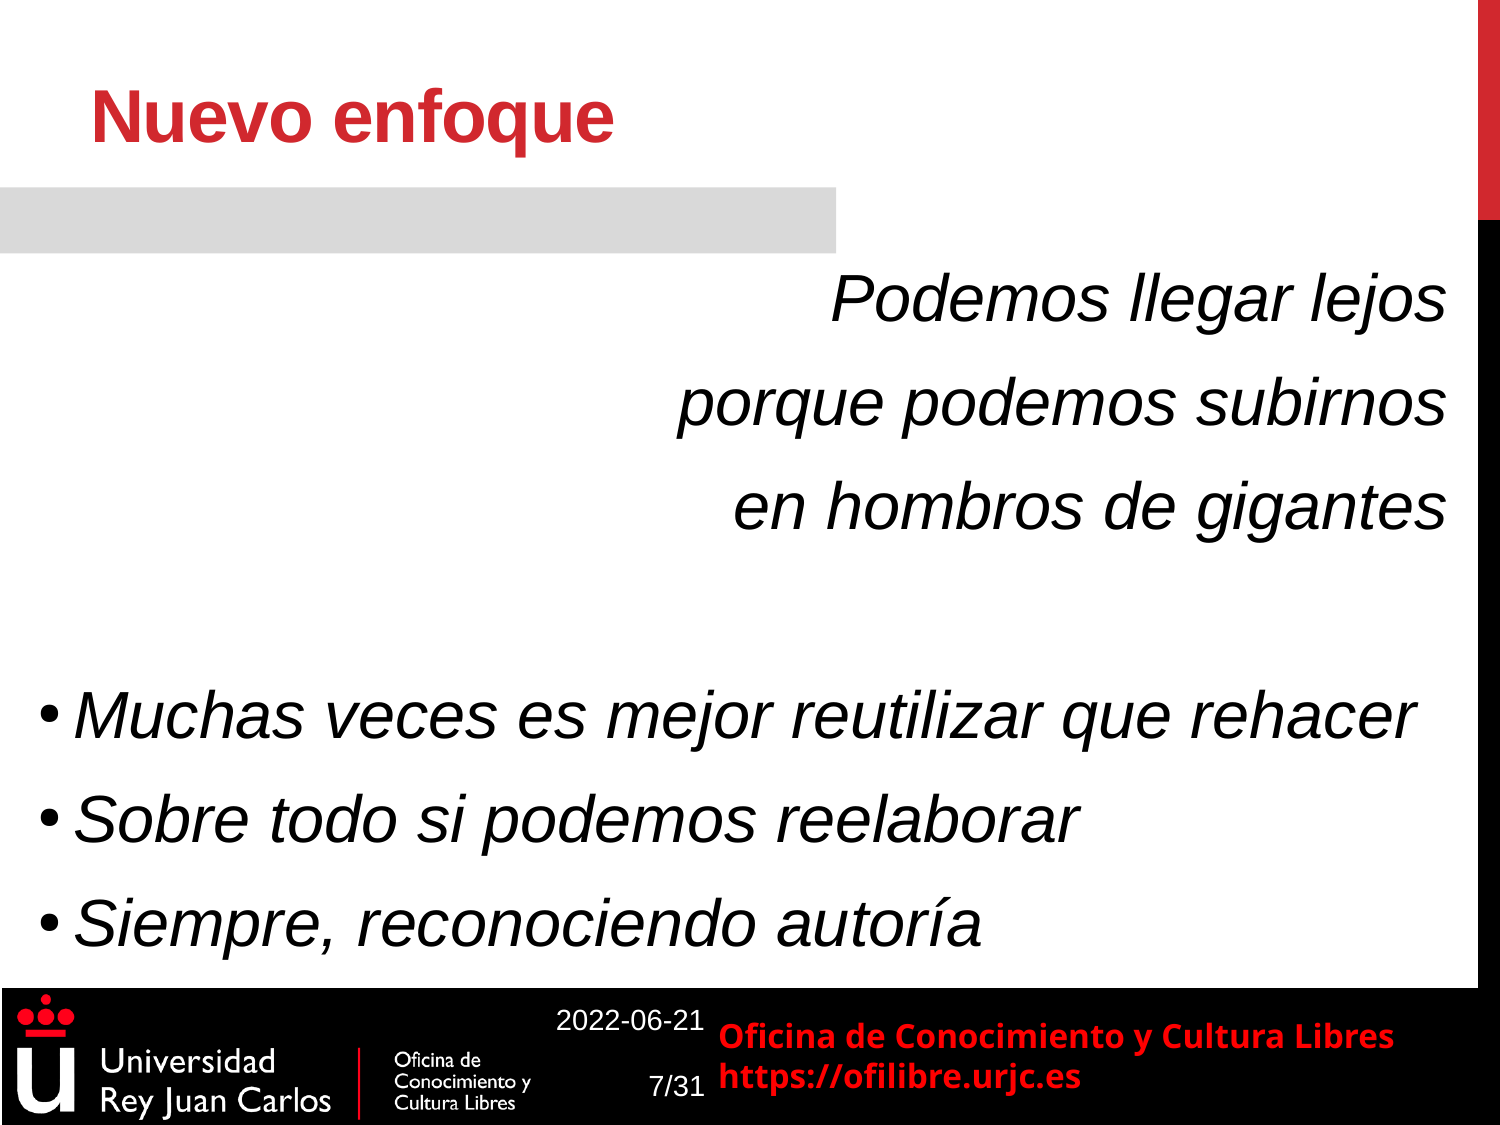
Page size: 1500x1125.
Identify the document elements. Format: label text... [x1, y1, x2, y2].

title [75, 7, 1425, 196]
text_box Podemos llegar lejos porque podemos subirnos en hombros de gigantes Muchas veces es mejor reutilizar que rehacer Sobre todo si podemos reelaborar Siempre, reconociendo autoría [23, 253, 1464, 1014]
picture [17, 994, 531, 1120]
text_box Nuevo enfoque [0, 24, 1326, 172]
